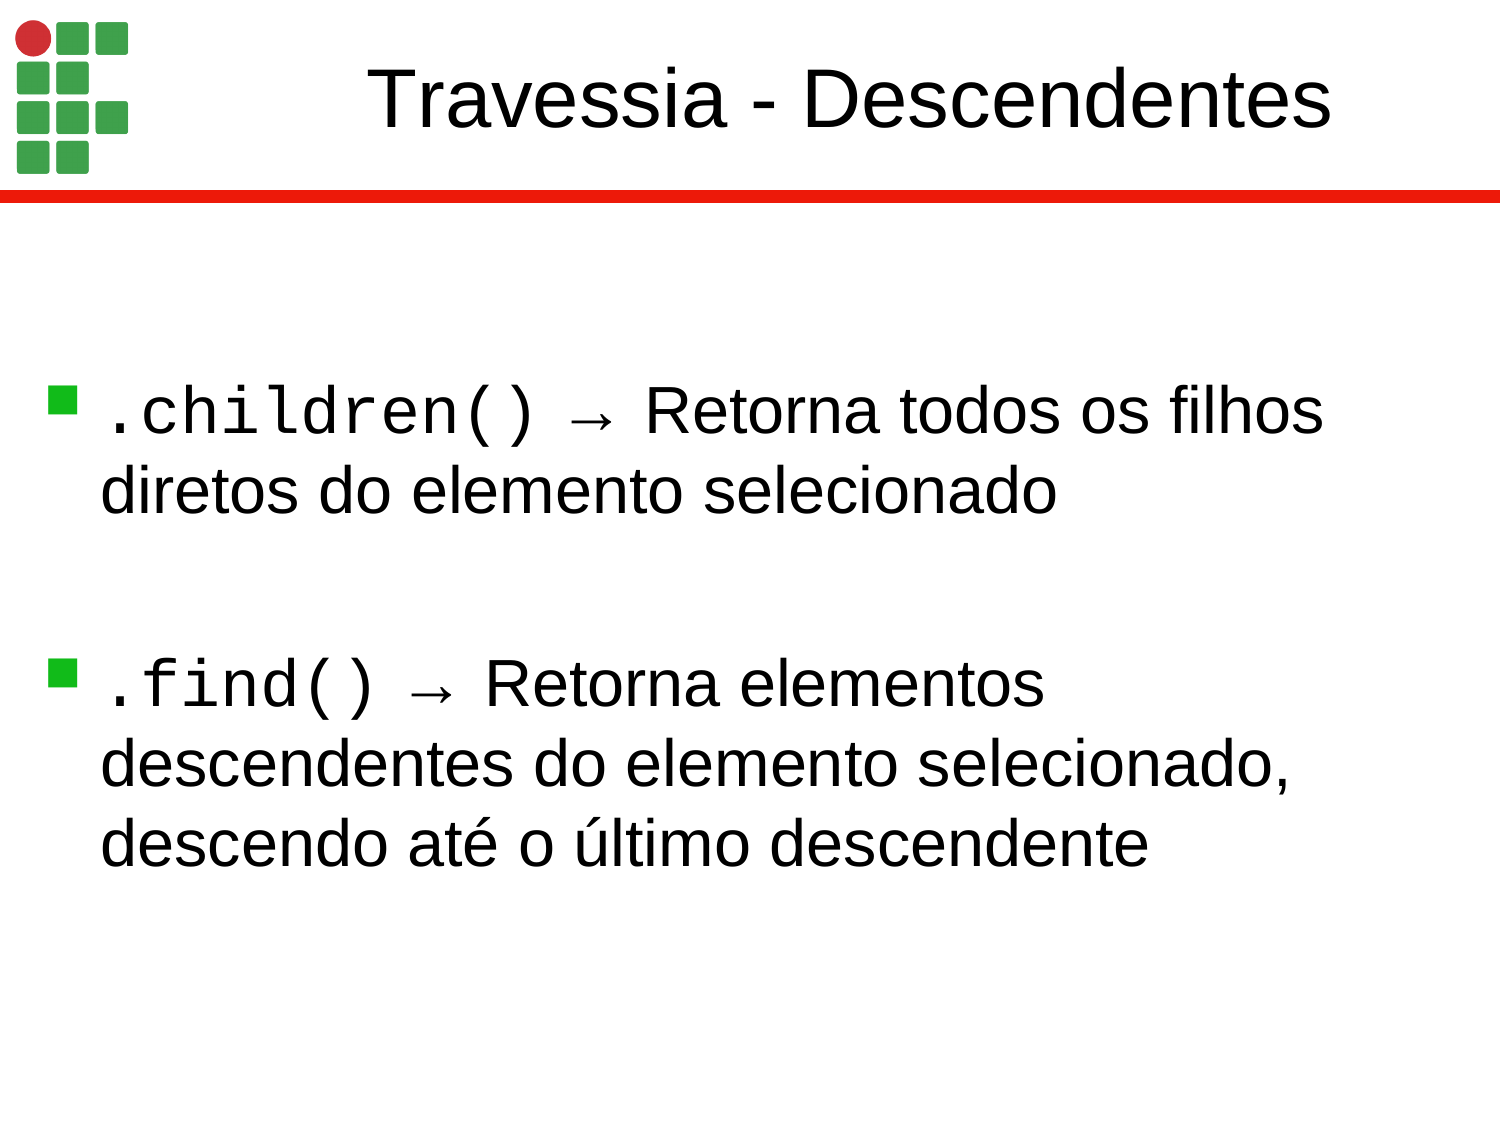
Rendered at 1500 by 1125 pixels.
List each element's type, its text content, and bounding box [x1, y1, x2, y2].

title Travessia - Descendentes [230, 0, 1471, 202]
list .children() → Retorna todos os filhos diretos do elemento selecionado .find() → Retorna elementos descendentes do elemento selecionado, descendo até o último descendente [29, 207, 1471, 1087]
picture [14, 16, 130, 178]
